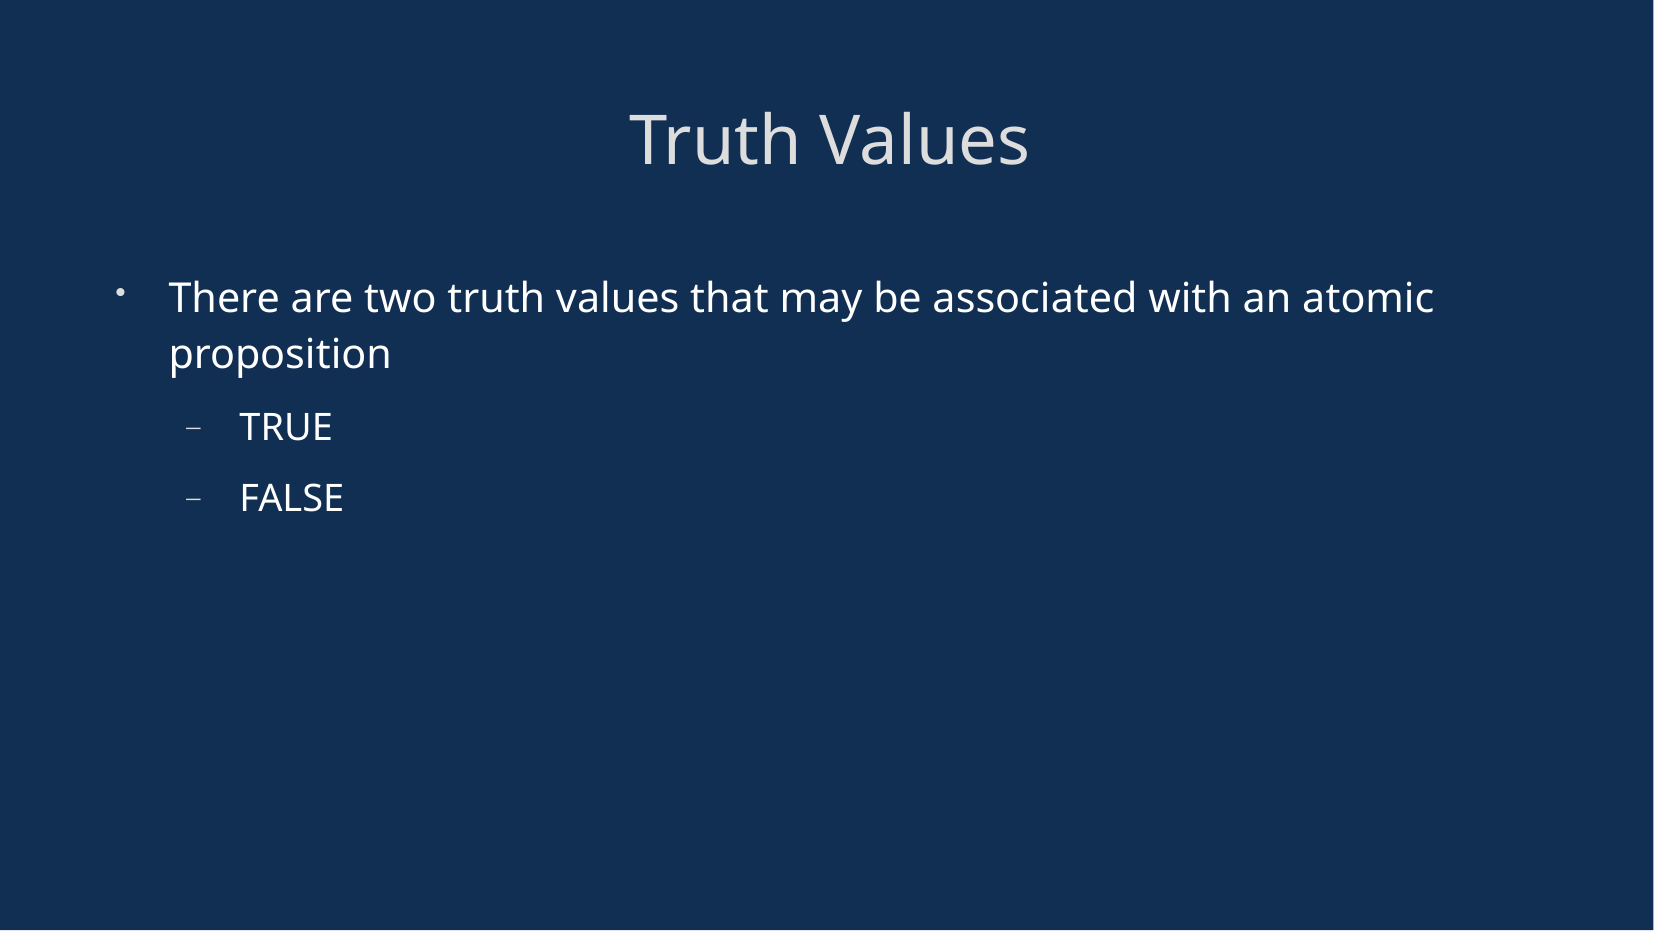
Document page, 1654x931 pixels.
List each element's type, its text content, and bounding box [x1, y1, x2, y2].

list There are two truth values that may be associated with an atomic proposition TRUE FALSE [97, 268, 1563, 806]
title Truth Values [97, 96, 1563, 180]
